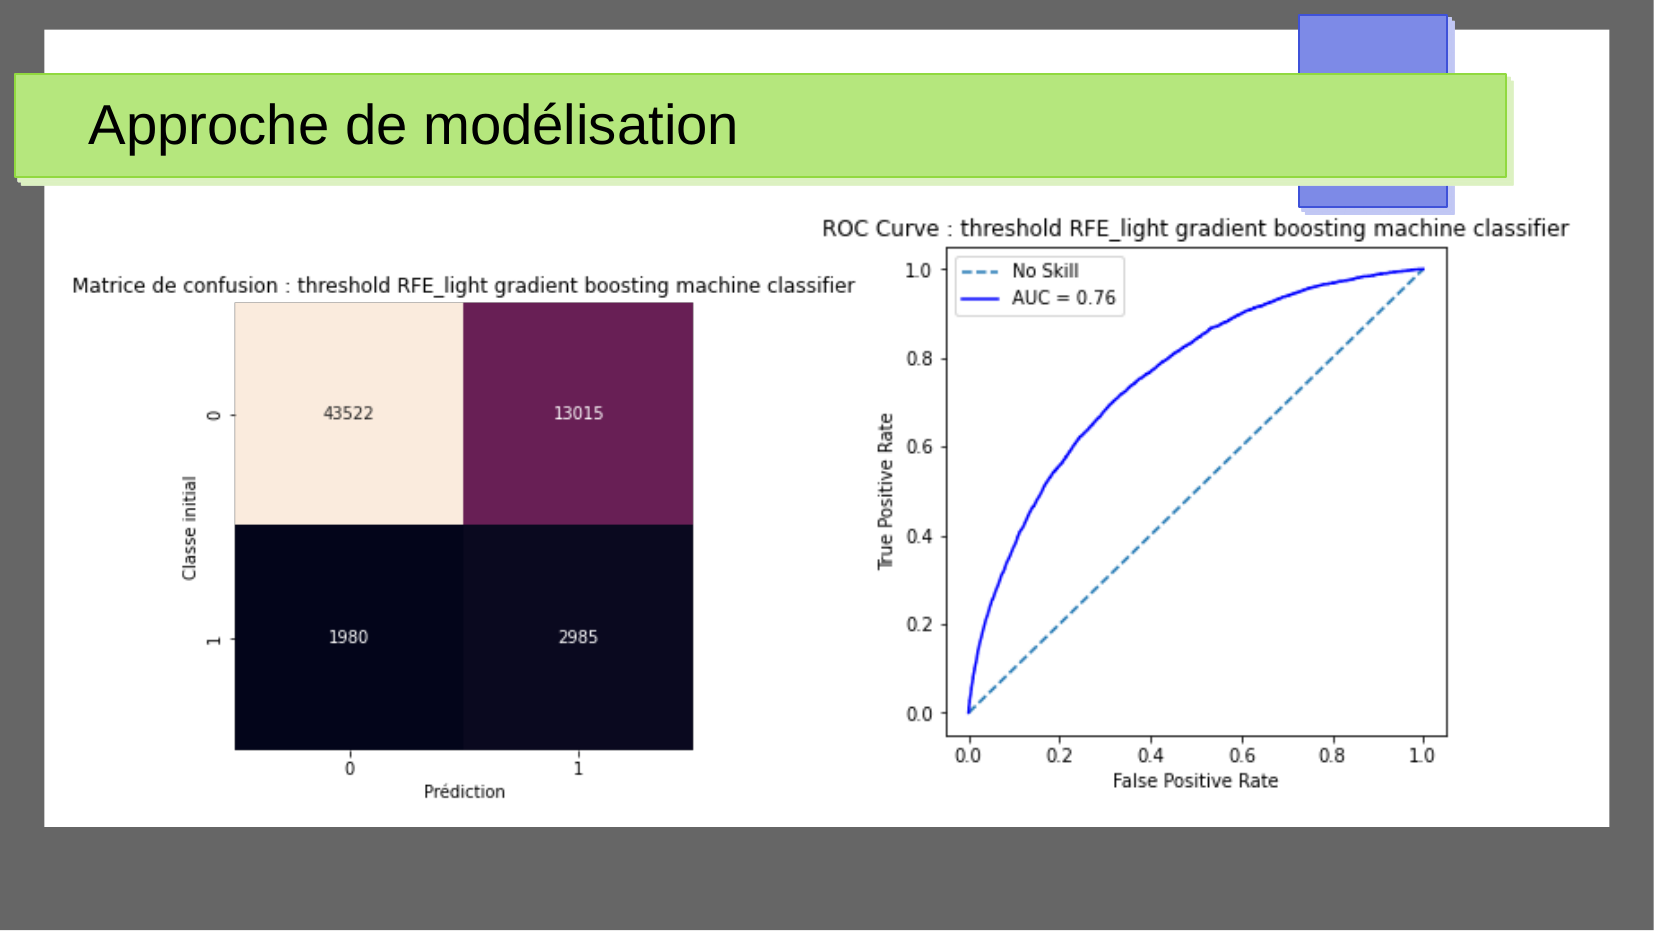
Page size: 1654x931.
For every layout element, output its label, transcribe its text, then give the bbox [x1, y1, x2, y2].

title Approche de modélisation [88, 73, 1506, 178]
picture [61, 206, 1581, 813]
